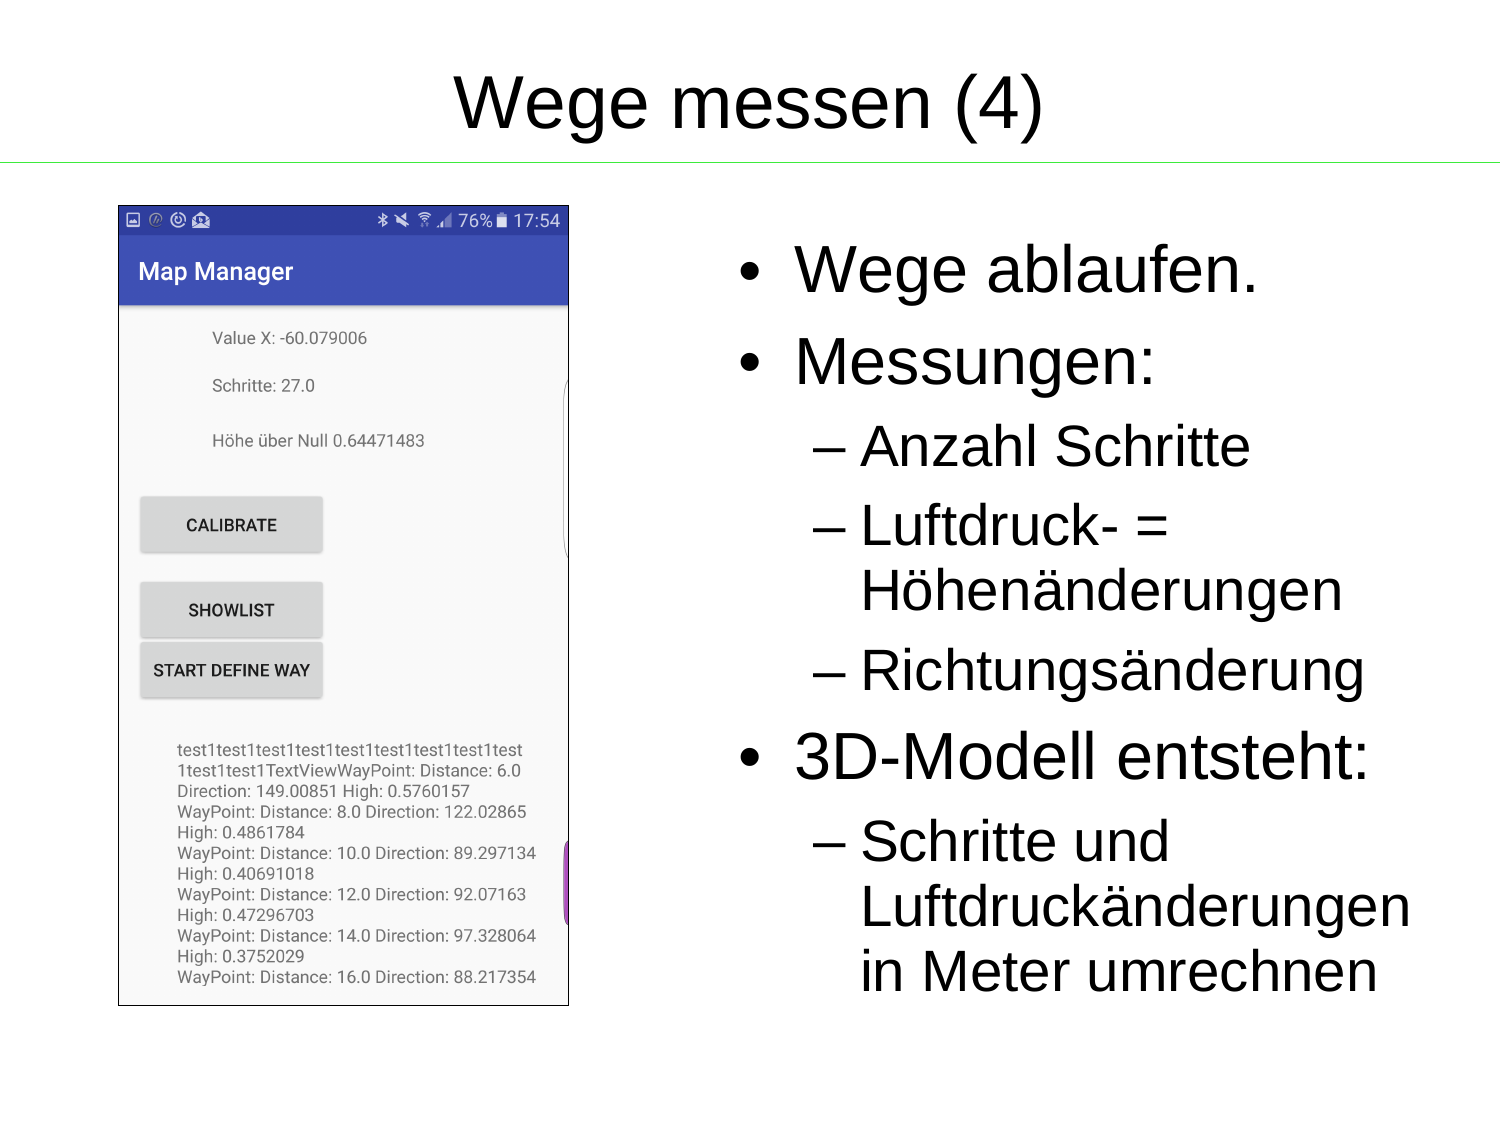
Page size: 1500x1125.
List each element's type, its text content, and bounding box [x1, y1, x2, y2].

list Wege ablaufen. Messungen: Anzahl Schritte Luftdruck- = Höhenänderungen Richtungsänderung 3D-Modell entsteht: Schritte und Luftdruckänderungen in Meter umrechnen [738, 232, 1426, 1063]
title Wege messen (4) [75, 49, 1426, 156]
picture [118, 205, 569, 1006]
